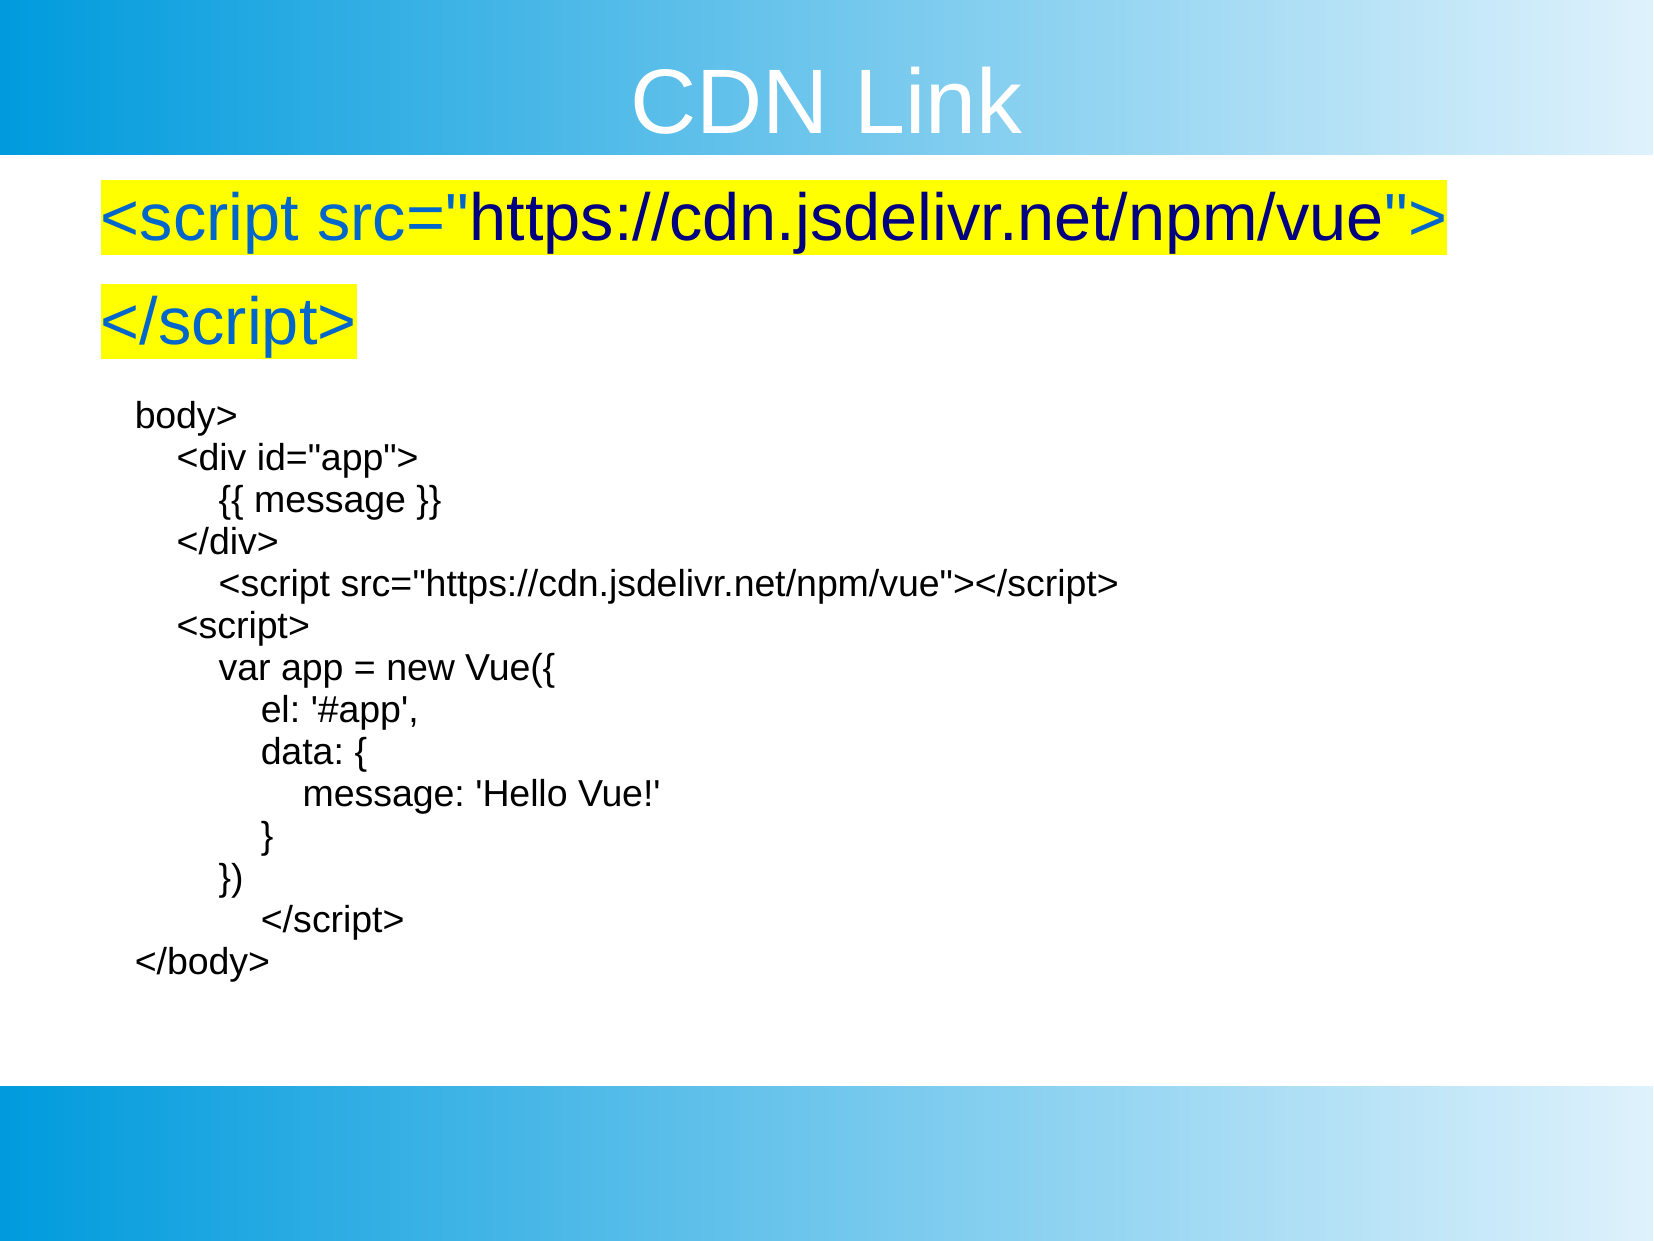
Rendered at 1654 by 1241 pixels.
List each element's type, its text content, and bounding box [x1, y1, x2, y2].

list <script src="https://cdn.jsdelivr.net/npm/vue"> </script> [30, 180, 1621, 346]
text_box body> <div id="app"> {{ message }} </div> <script src="https://cdn.jsdelivr.net/npm/vue"></script> <script> var app = new Vue({ el: '#app', data: { message: 'Hello Vue!' } }) </script> </body> [120, 387, 1591, 1066]
title CDN Link [82, 49, 1571, 155]
